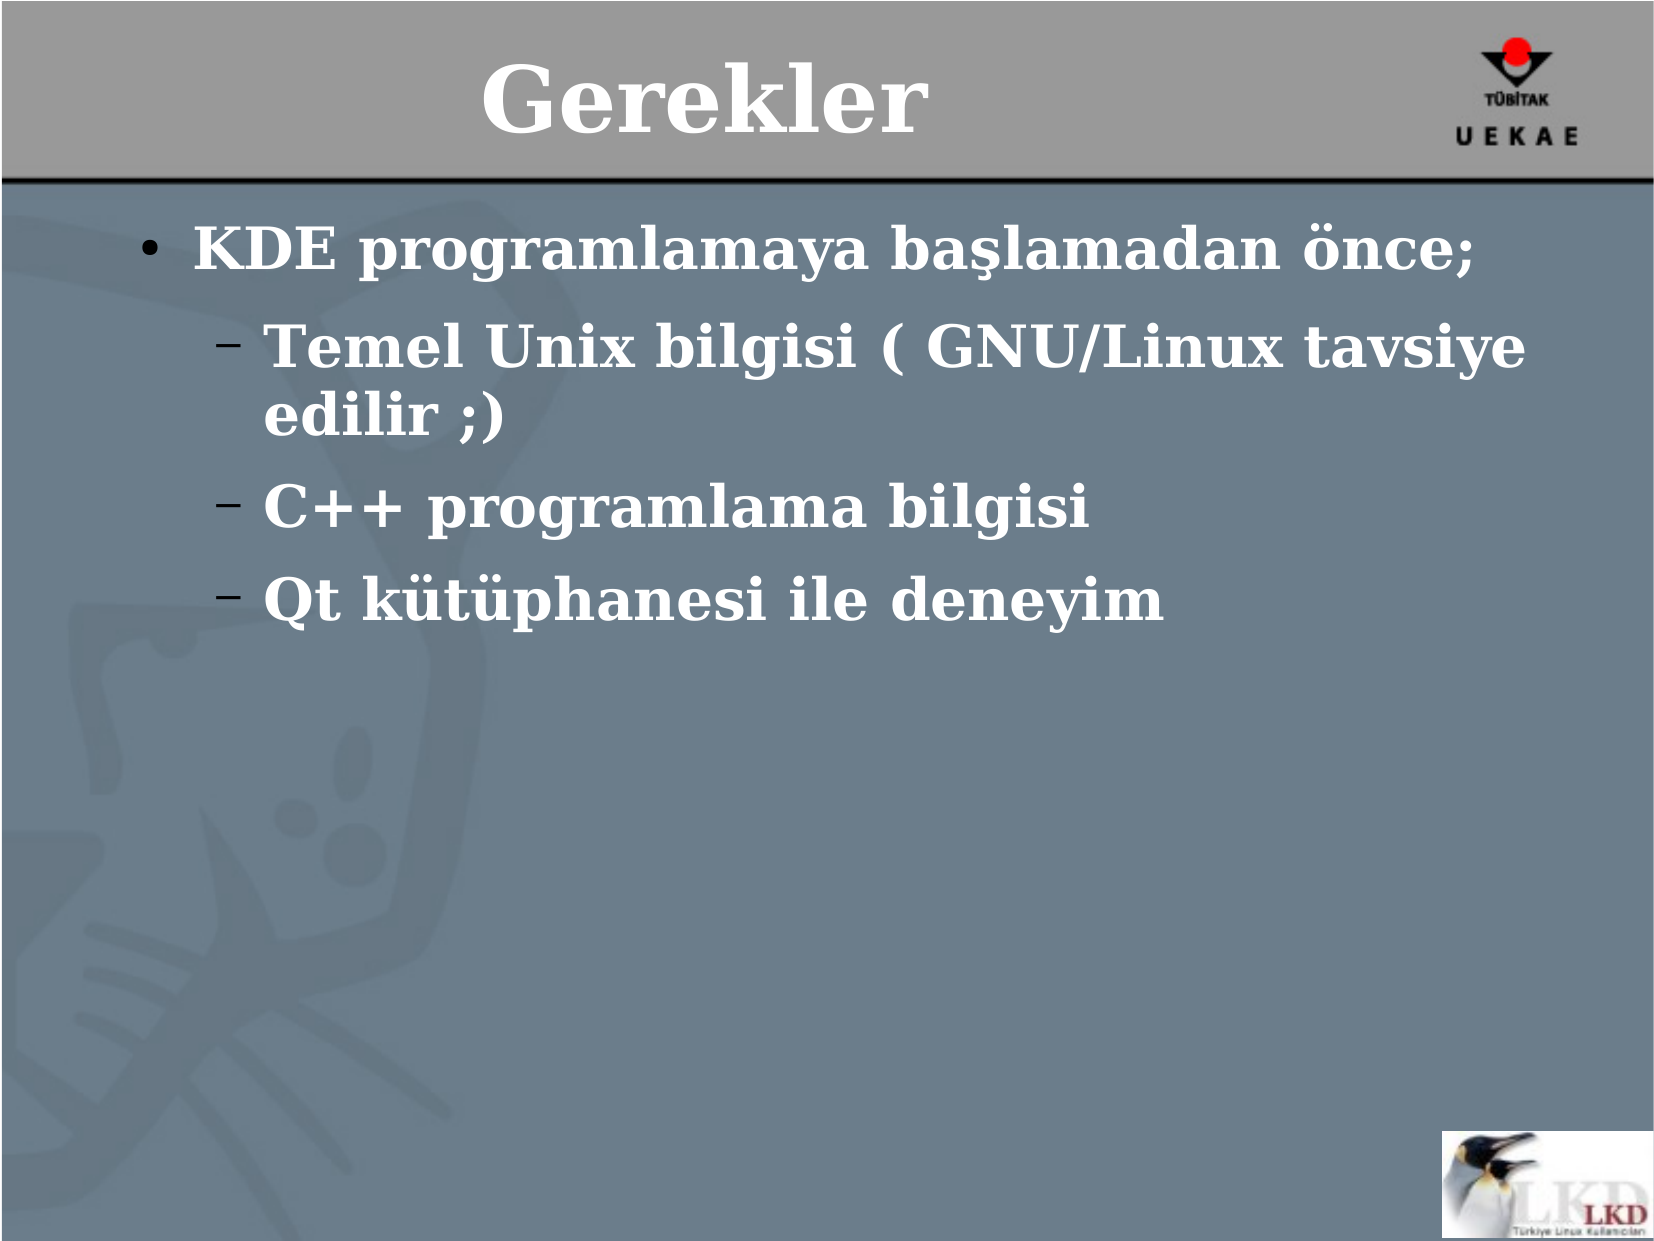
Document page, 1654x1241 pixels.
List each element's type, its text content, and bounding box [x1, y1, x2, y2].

title Gerekler [0, 0, 1410, 204]
picture [1, 1, 1654, 1241]
list KDE programlamaya başlamadan önce; Temel Unix bilgisi ( GNU/Linux tavsiye edilir ;) C++ programlama bilgisi Qt kütüphanesi ile deneyim [121, 214, 1534, 1163]
